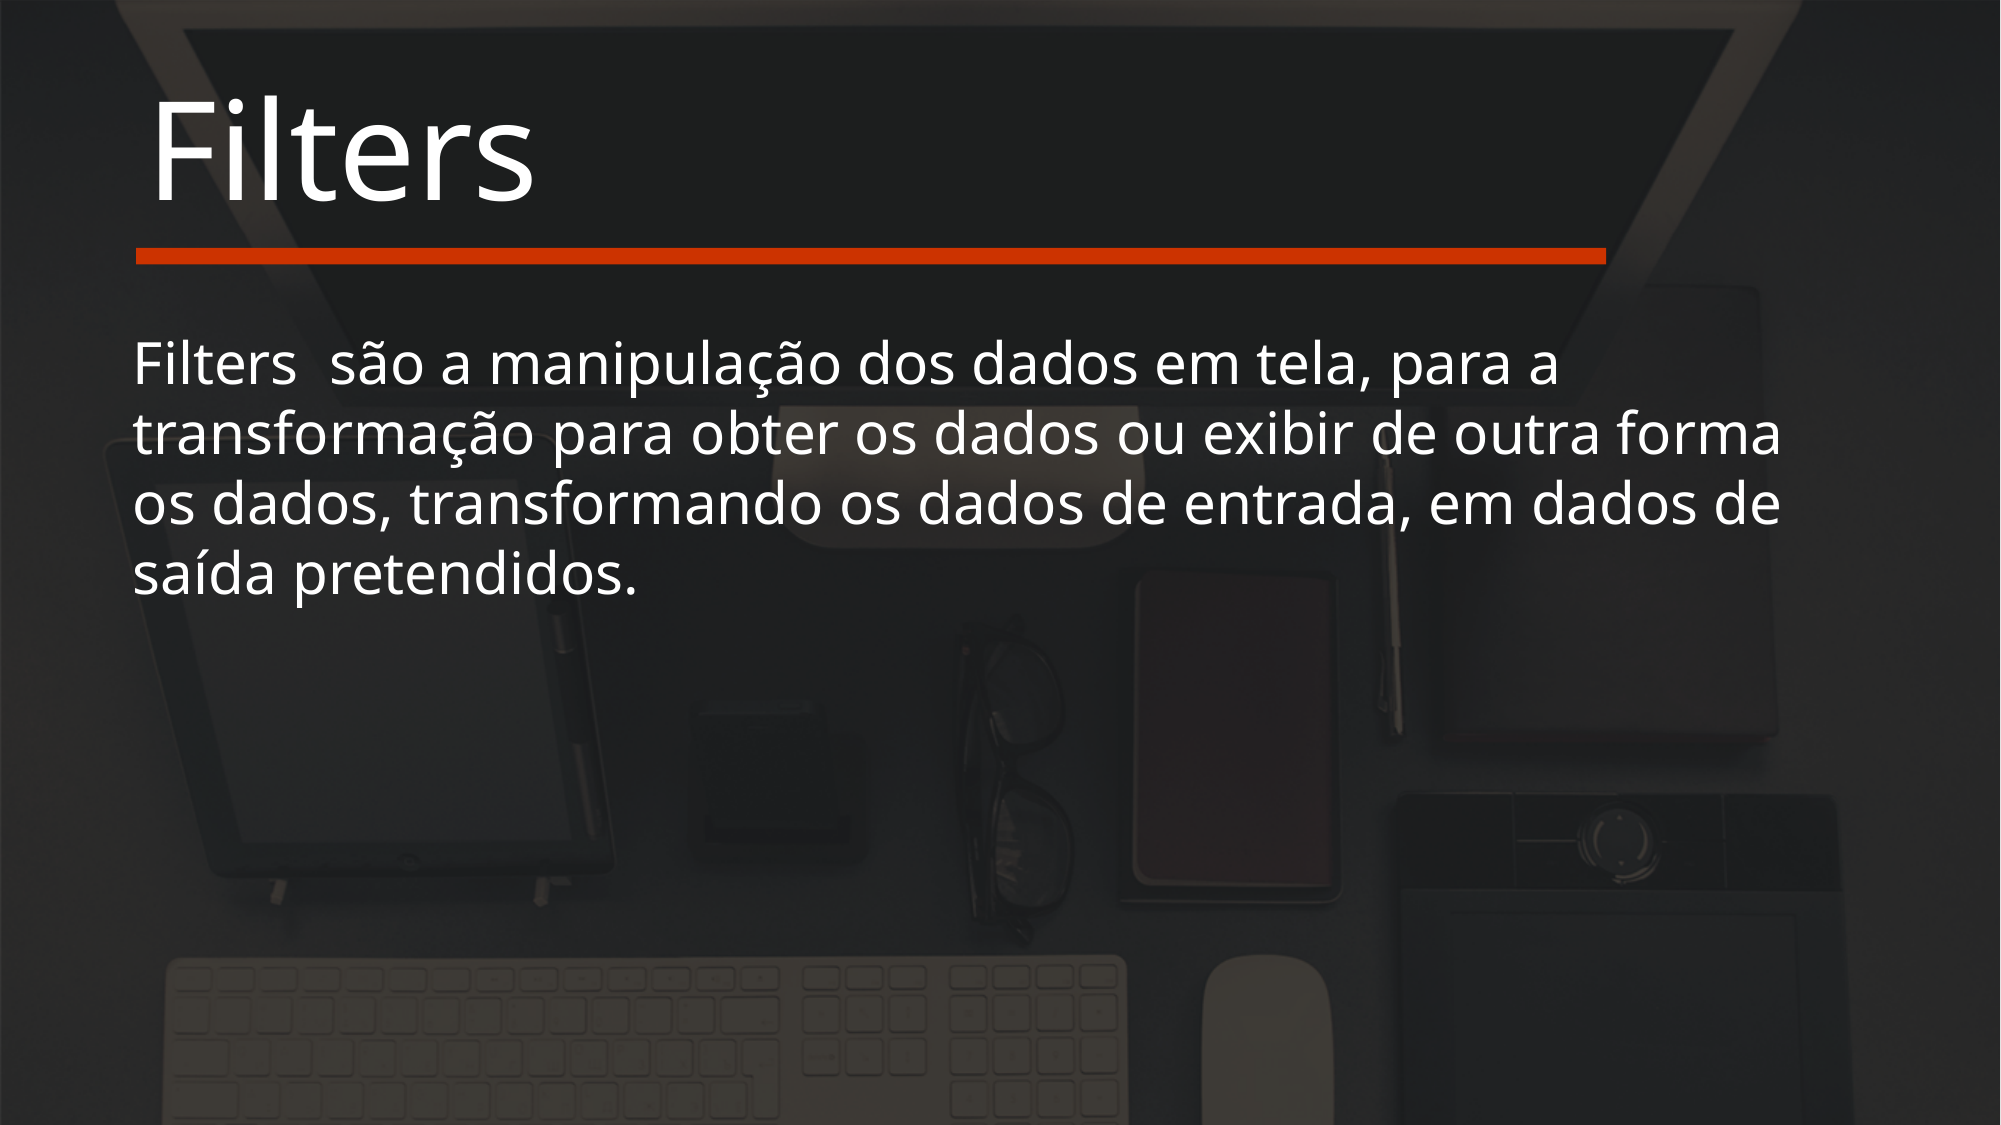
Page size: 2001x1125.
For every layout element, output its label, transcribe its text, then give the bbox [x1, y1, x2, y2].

picture [0, 0, 2001, 1125]
text_box [136, 247, 1607, 265]
text_box Filters [132, 47, 780, 265]
text_box Filters são a manipulação dos dados em tela, para a transformação para obter os dados ou exibir de outra forma os dados, transformando os dados de entrada, em dados de saída pretendidos. [118, 318, 1836, 775]
